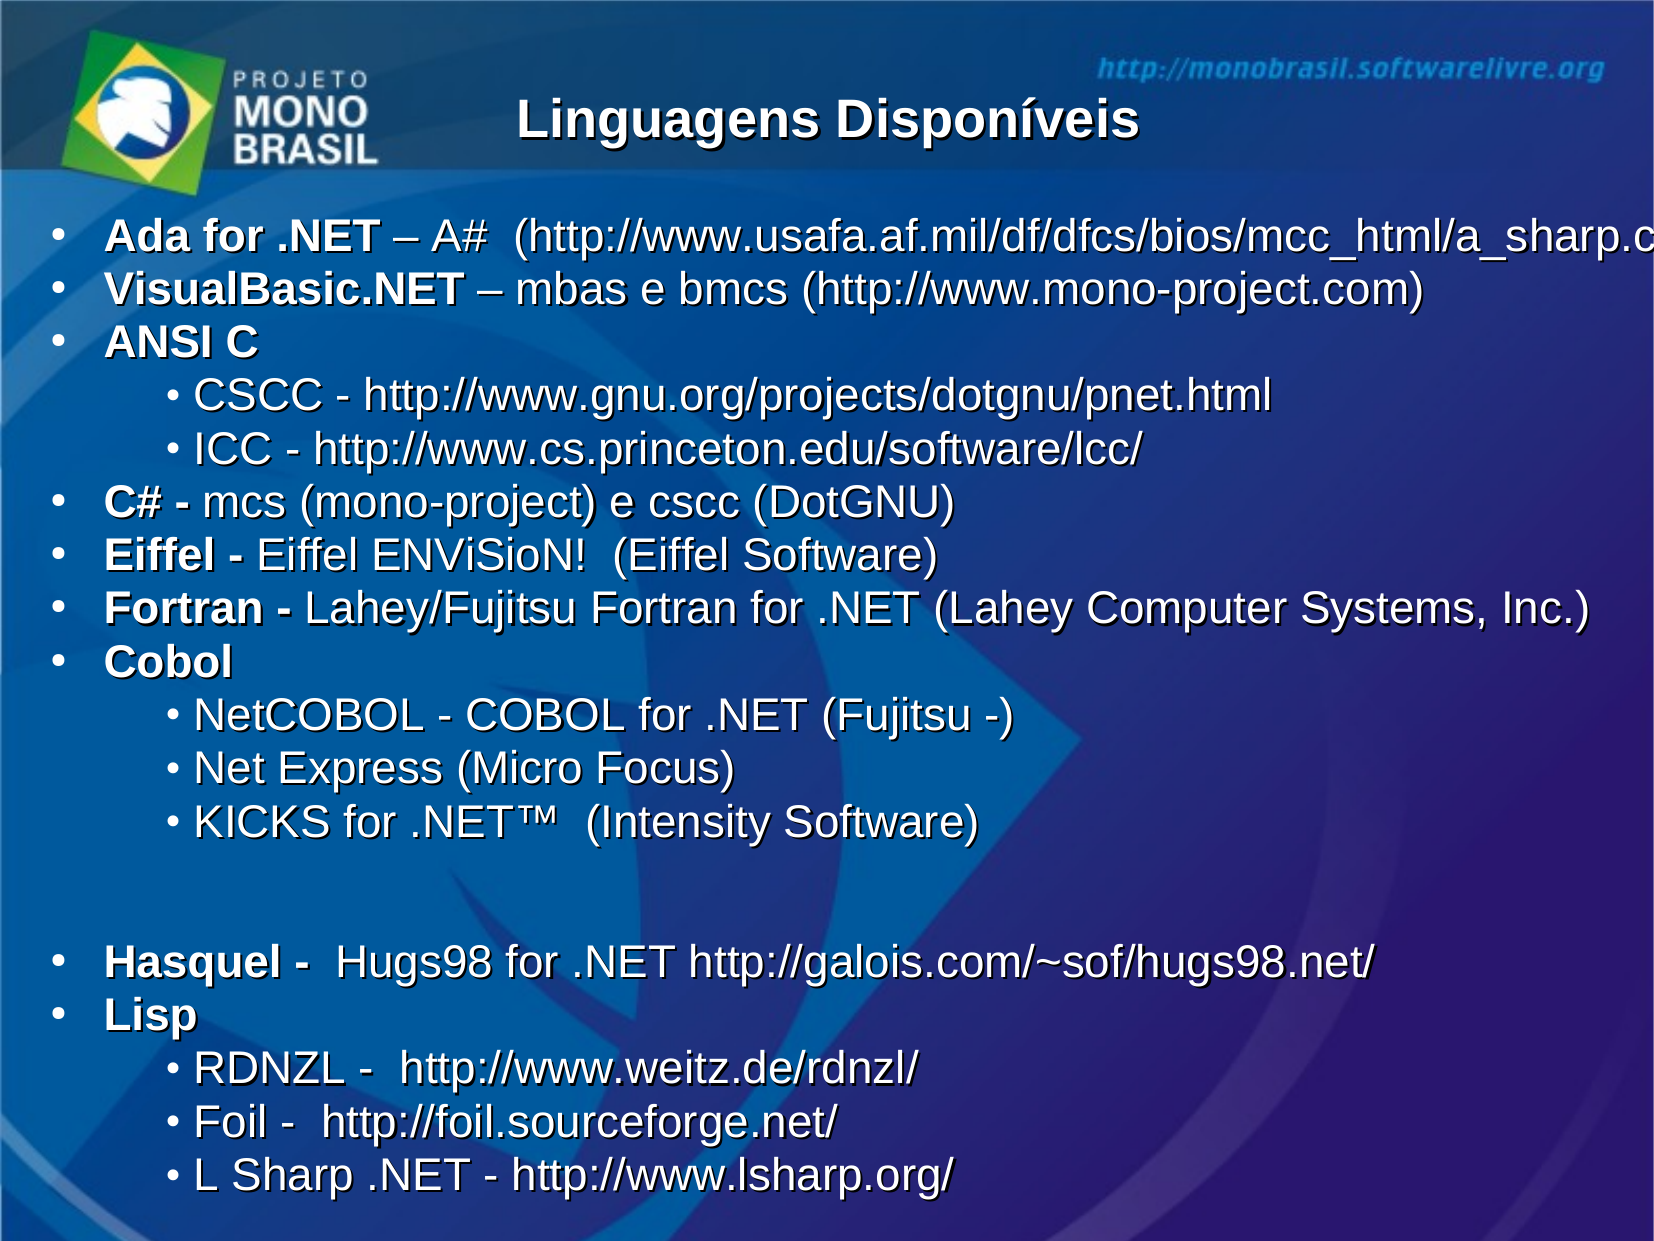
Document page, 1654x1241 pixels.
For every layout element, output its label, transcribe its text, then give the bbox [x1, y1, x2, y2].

text_box Linguagens Disponíveis [500, 92, 1142, 150]
text_box Hasquel - Hugs98 for .NET http://galois.com/~sof/hugs98.net/ Lisp RDNZL - http://www.weitz.de/rdnzl/ Foil - http://foil.sourceforge.net/ L Sharp .NET - http://www.lsharp.org/ [15, 935, 1484, 1201]
text_box Ada for .NET – A# (http://www.usafa.af.mil/df/dfcs/bios/mcc_html/a_sharp.cfm) VisualBasic.NET – mbas e bmcs (http://www.mono-project.com) ANSI C CSCC - http://www.gnu.org/projects/dotgnu/pnet.html ICC - http://www.cs.princeton.edu/software/lcc/ C# - mcs (mono-project) e cscc (DotGNU) Eiffel - Eiffel ENViSioN! (Eiffel Software) Fortran - Lahey/Fujitsu Fortran for .NET (Lahey Computer Systems, Inc.) Cobol NetCOBOL - COBOL for .NET (Fujitsu -) Net Express (Micro Focus) KICKS for .NET™ (Intensity Software) [15, 209, 1654, 847]
picture [0, 0, 1654, 1241]
